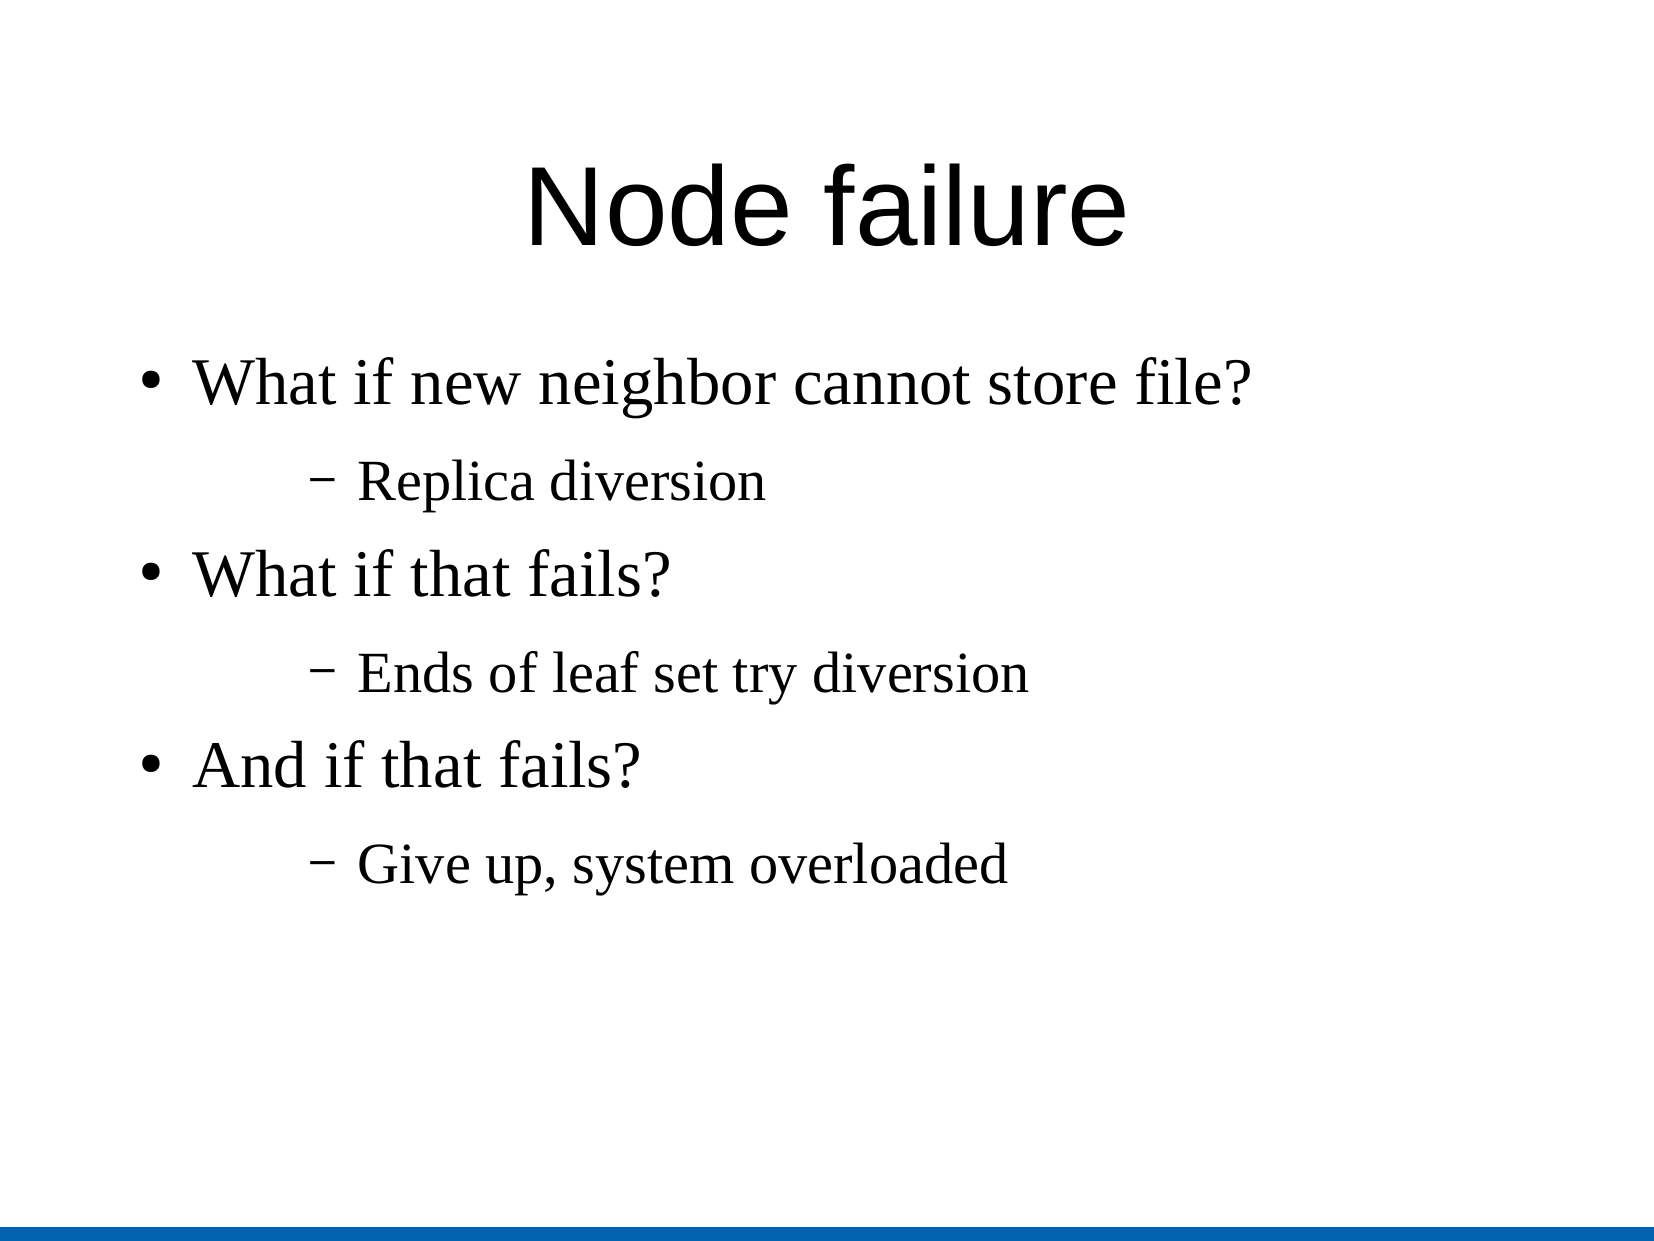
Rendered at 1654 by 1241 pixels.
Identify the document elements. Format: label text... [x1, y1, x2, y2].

list What if new neighbor cannot store file? Replica diversion What if that fails? Ends of leaf set try diversion And if that fails? Give up, system overloaded [121, 344, 1533, 1127]
title Node failure [121, 102, 1533, 311]
